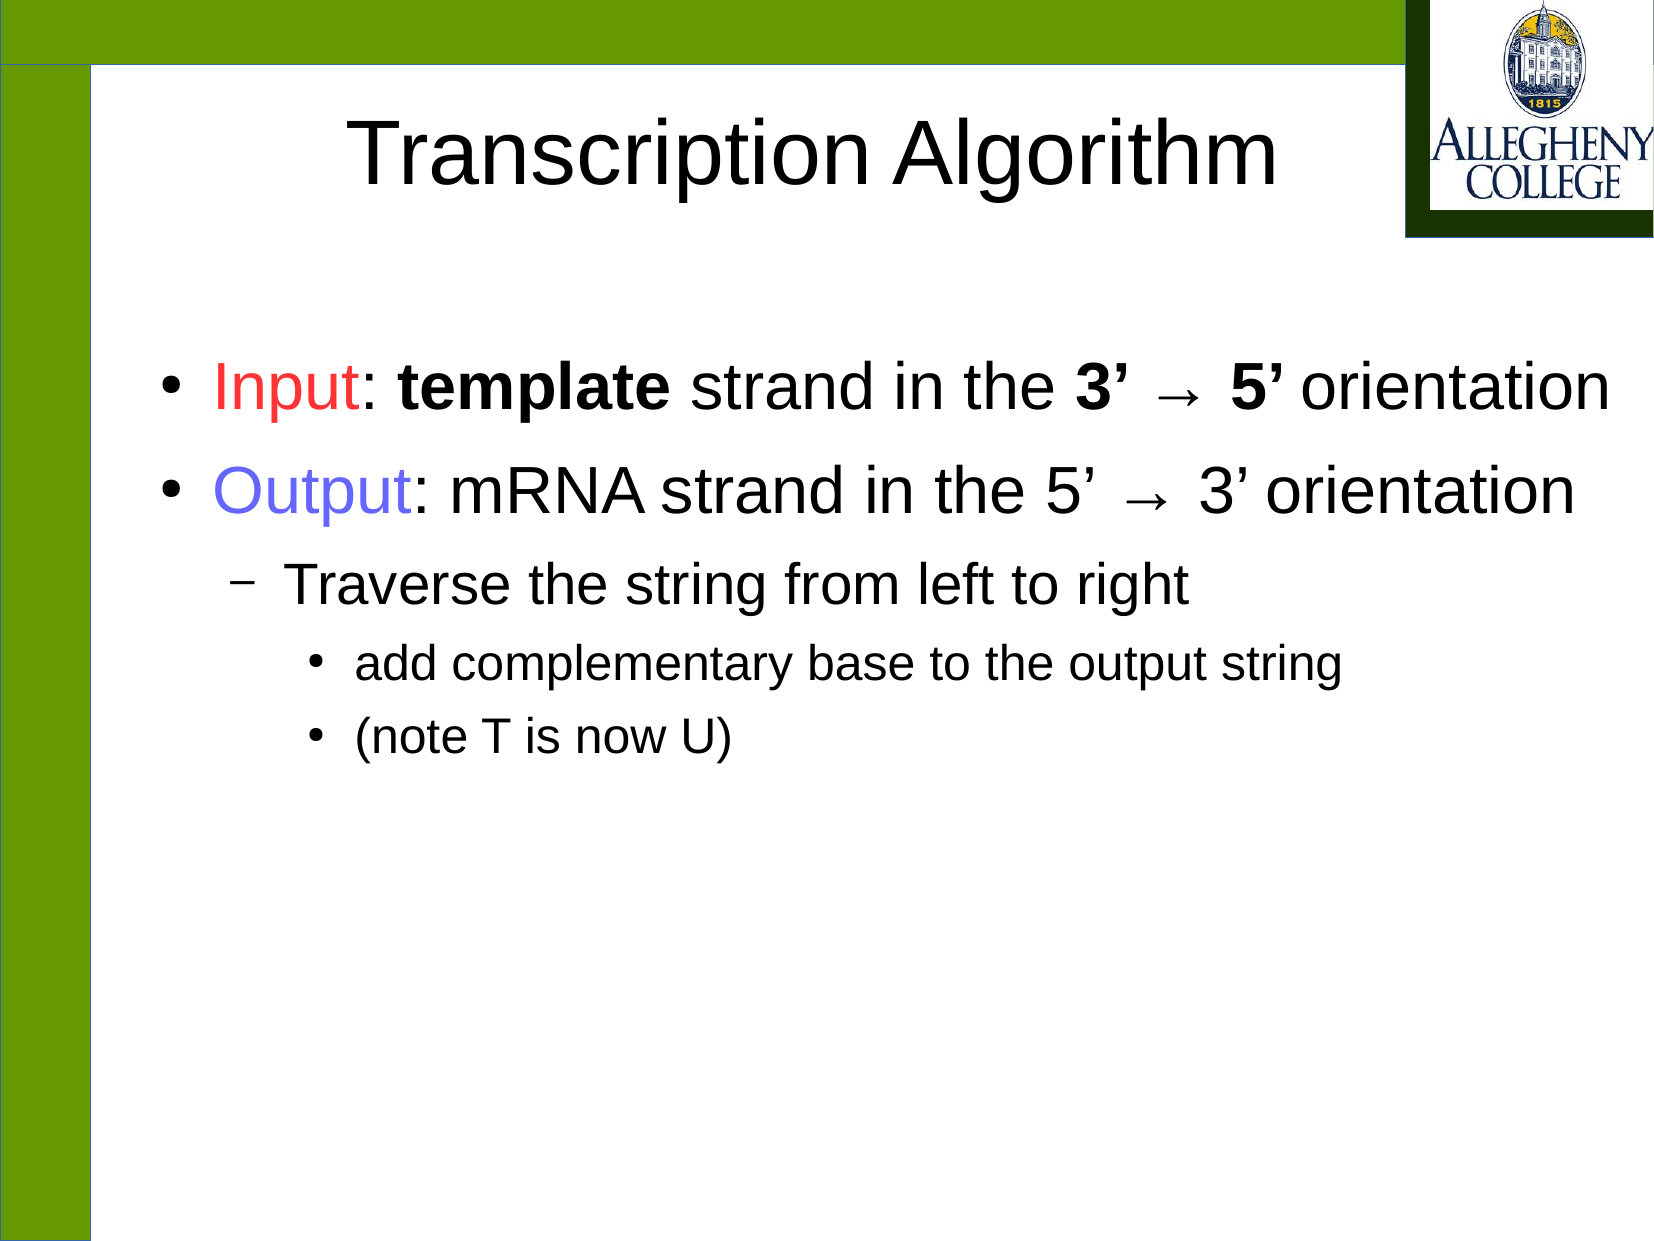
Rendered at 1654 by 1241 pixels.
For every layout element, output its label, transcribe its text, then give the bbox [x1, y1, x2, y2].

title Transcription Algorithm [112, 65, 1515, 257]
picture [1430, 0, 1654, 210]
list Input: template strand in the 3’ → 5’ orientation Output: mRNA strand in the 5’ → 3’ orientation Traverse the string from left to right add complementary base to the output string (note T is now U) [141, 349, 1630, 1069]
text_box [0, 0, 1654, 1241]
